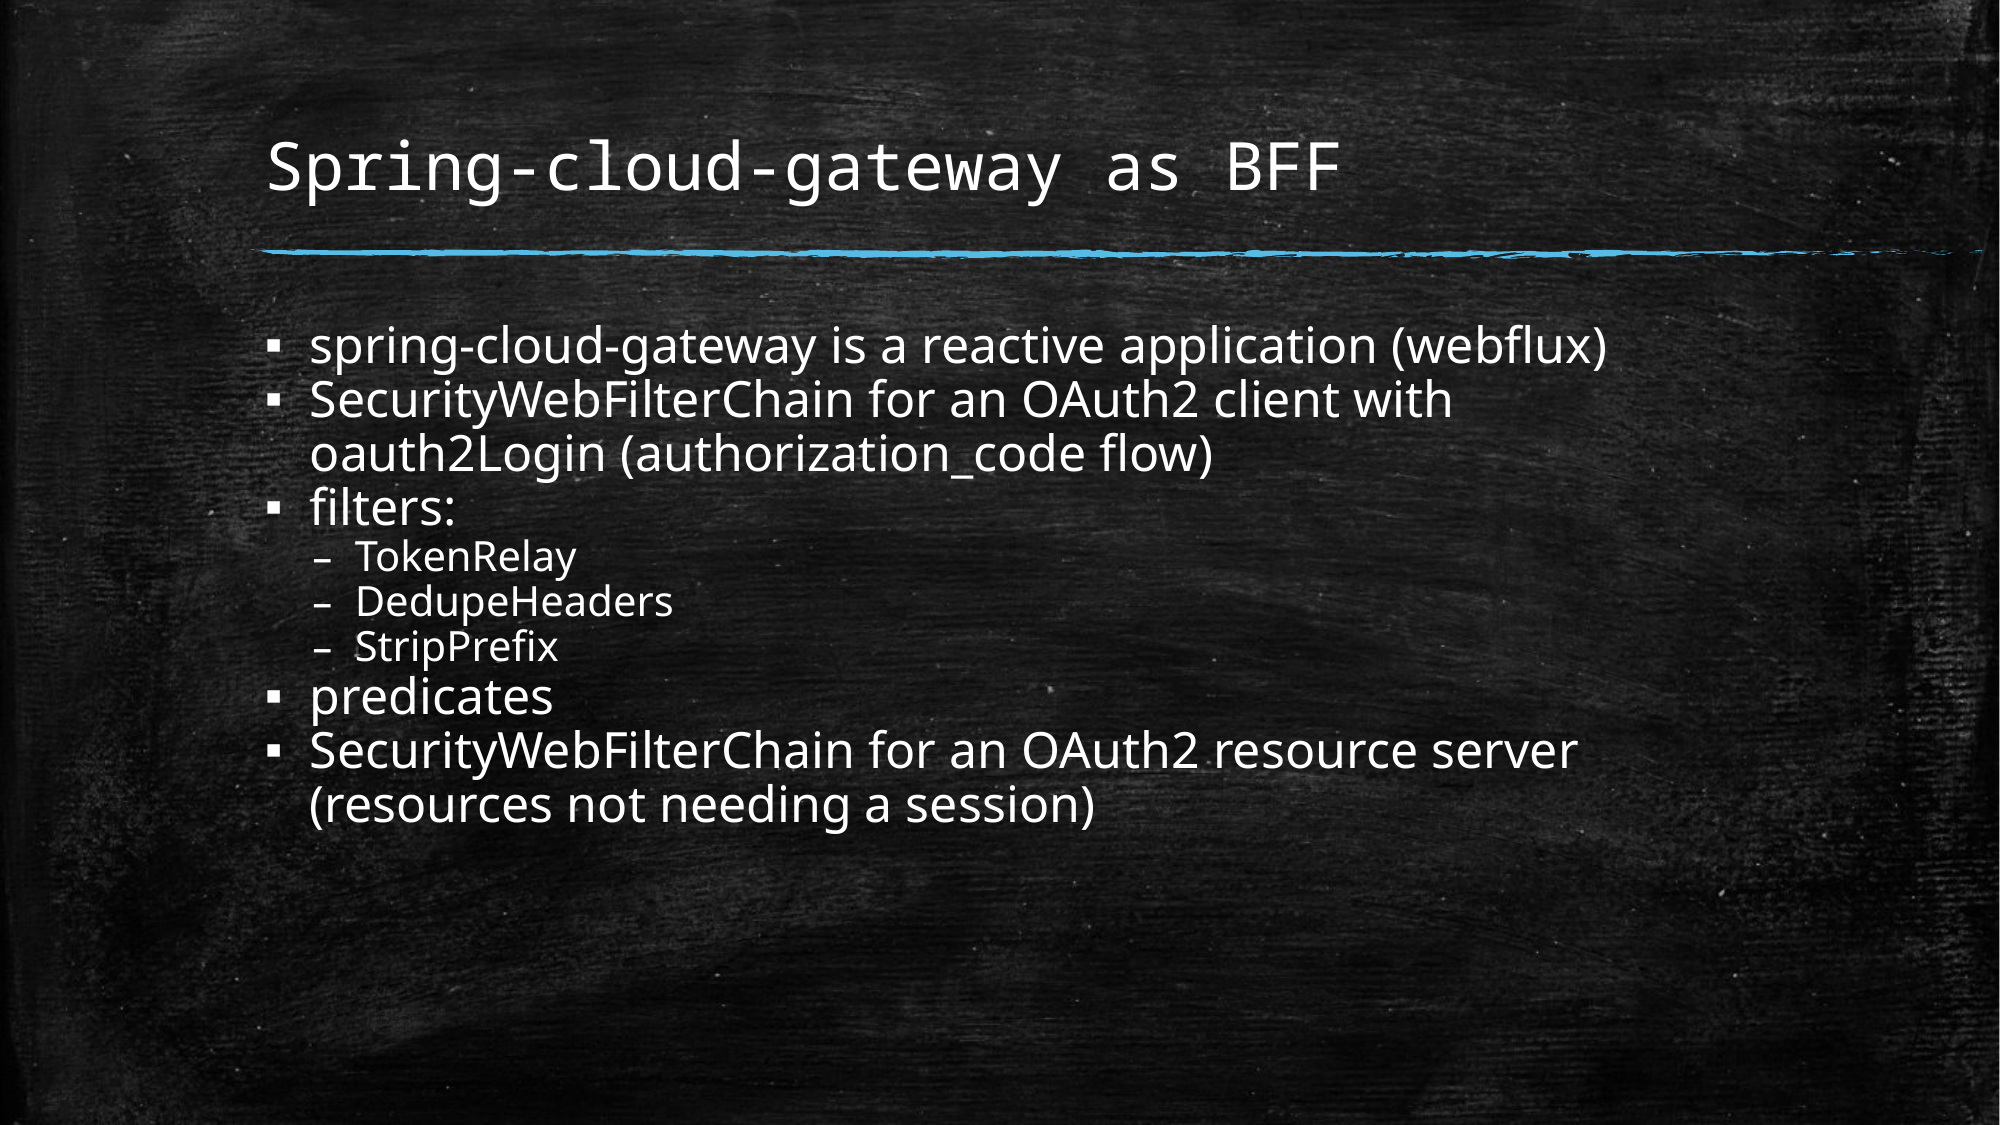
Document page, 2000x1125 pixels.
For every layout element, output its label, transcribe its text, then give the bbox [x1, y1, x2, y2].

title Spring-cloud-gateway as BFF [249, 45, 1923, 213]
list spring-cloud-gateway is a reactive application (webflux) SecurityWebFilterChain for an OAuth2 client with oauth2Login (authorization_code flow) filters: TokenRelay DedupeHeaders StripPrefix predicates SecurityWebFilterChain for an OAuth2 resource server (resources not needing a session) [249, 312, 1750, 1013]
picture [0, 0, 2000, 1125]
